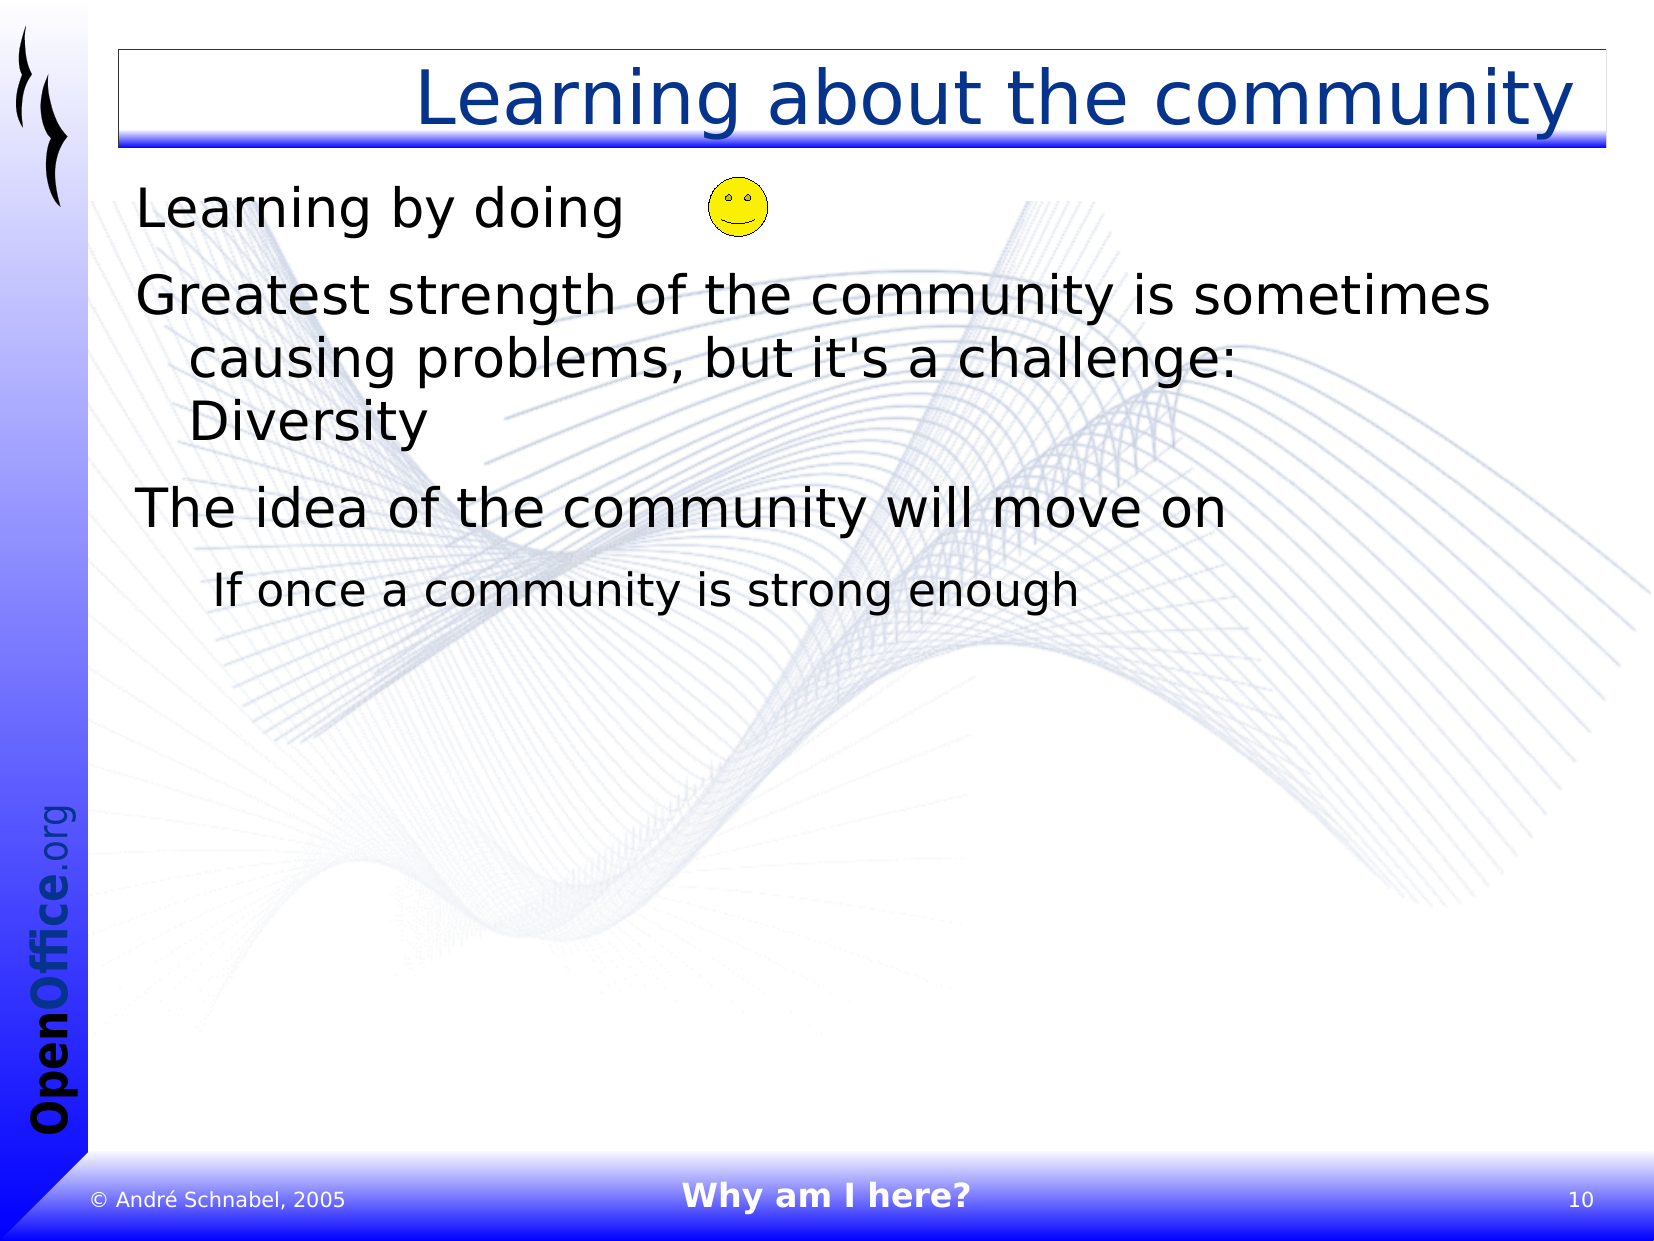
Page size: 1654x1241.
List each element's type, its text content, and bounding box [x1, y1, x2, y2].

title Learning about the community [118, 49, 1607, 148]
list Learning by doing Greatest strength of the community is sometimes causing problems, but it's a challenge: Diversity The idea of the community will move on If once a community is strong enough [118, 177, 1607, 1109]
text_box [708, 177, 768, 237]
